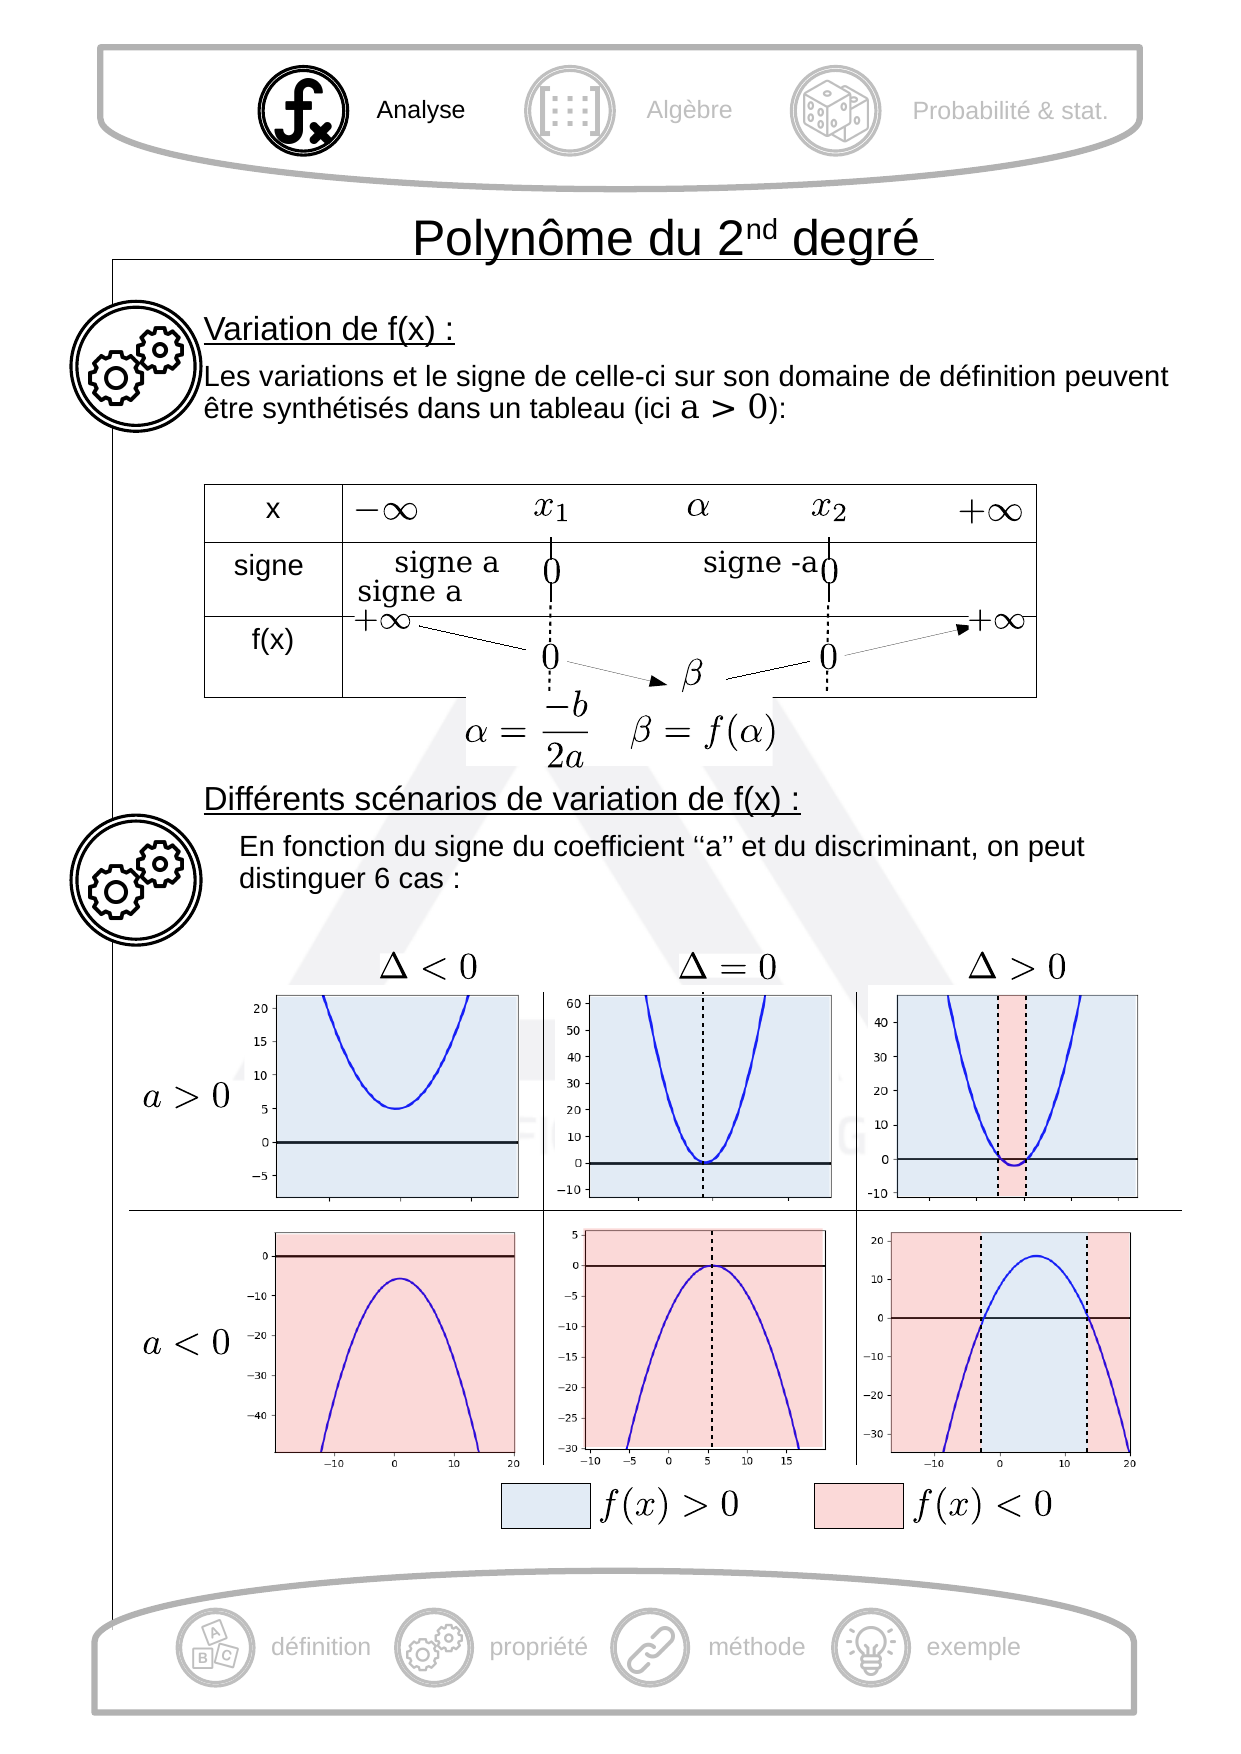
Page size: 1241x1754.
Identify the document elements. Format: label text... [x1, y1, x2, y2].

text_box [277, 996, 517, 1198]
table_header [343, 485, 1036, 542]
text_box Analyse [361, 88, 490, 146]
table_cell signe [205, 543, 342, 616]
text_box [679, 951, 776, 980]
text_box [276, 1234, 516, 1453]
text_box [106, 928, 166, 937]
text_box [354, 609, 411, 632]
text_box [814, 1483, 904, 1529]
table_cell f(x) [205, 617, 342, 697]
text_box [184, 836, 202, 924]
text_box [107, 823, 165, 832]
table_cell [343, 617, 1036, 697]
text_box [100, 47, 1140, 190]
text_box [534, 498, 567, 522]
text_box [811, 498, 846, 522]
table_cell signe a signe -a signe a [343, 543, 1036, 616]
text_box [106, 414, 166, 423]
text_box [501, 1483, 591, 1529]
text_box [542, 643, 559, 670]
text_box [590, 996, 830, 1198]
table_header x [205, 485, 342, 542]
text_box Variation de f(x) : Les variations et le signe de celle-ci sur son domaine de définition peuvent être synthétisés dans un tableau (ici a > 0): Différents scénarios de variation de f(x) : En fonction du signe du coefficient ‘‘a’’ et du discriminant, on peut distinguer 6 cas : [188, 303, 1193, 932]
text_box [959, 498, 1022, 524]
text_box [143, 1081, 229, 1109]
text_box [896, 995, 1136, 1196]
text_box [91, 414, 181, 432]
text_box [79, 337, 88, 396]
text_box [687, 498, 709, 516]
picture [270, 78, 336, 144]
text_box [913, 1487, 1052, 1525]
text_box [94, 1570, 1134, 1713]
text_box [107, 309, 165, 318]
text_box [71, 836, 88, 924]
text_box [92, 815, 180, 832]
text_box [184, 337, 188, 396]
text_box [79, 851, 88, 910]
text_box [465, 658, 775, 768]
text_box [92, 928, 180, 946]
text_box [379, 951, 477, 980]
text_box [544, 558, 560, 584]
text_box [184, 850, 193, 910]
text_box [184, 400, 188, 411]
text_box [70, 322, 88, 411]
picture [59, 59, 1182, 1695]
text_box [583, 1228, 823, 1447]
text_box Polynôme du 2nd degré [397, 203, 945, 274]
text_box [599, 1487, 738, 1525]
text_box [890, 1232, 1130, 1452]
text_box [821, 557, 838, 584]
text_box [143, 1328, 229, 1356]
text_box [820, 643, 837, 670]
text_box [184, 322, 188, 333]
text_box [968, 951, 1066, 980]
text_box [968, 609, 1025, 632]
text_box [92, 301, 180, 318]
text_box [354, 502, 418, 520]
